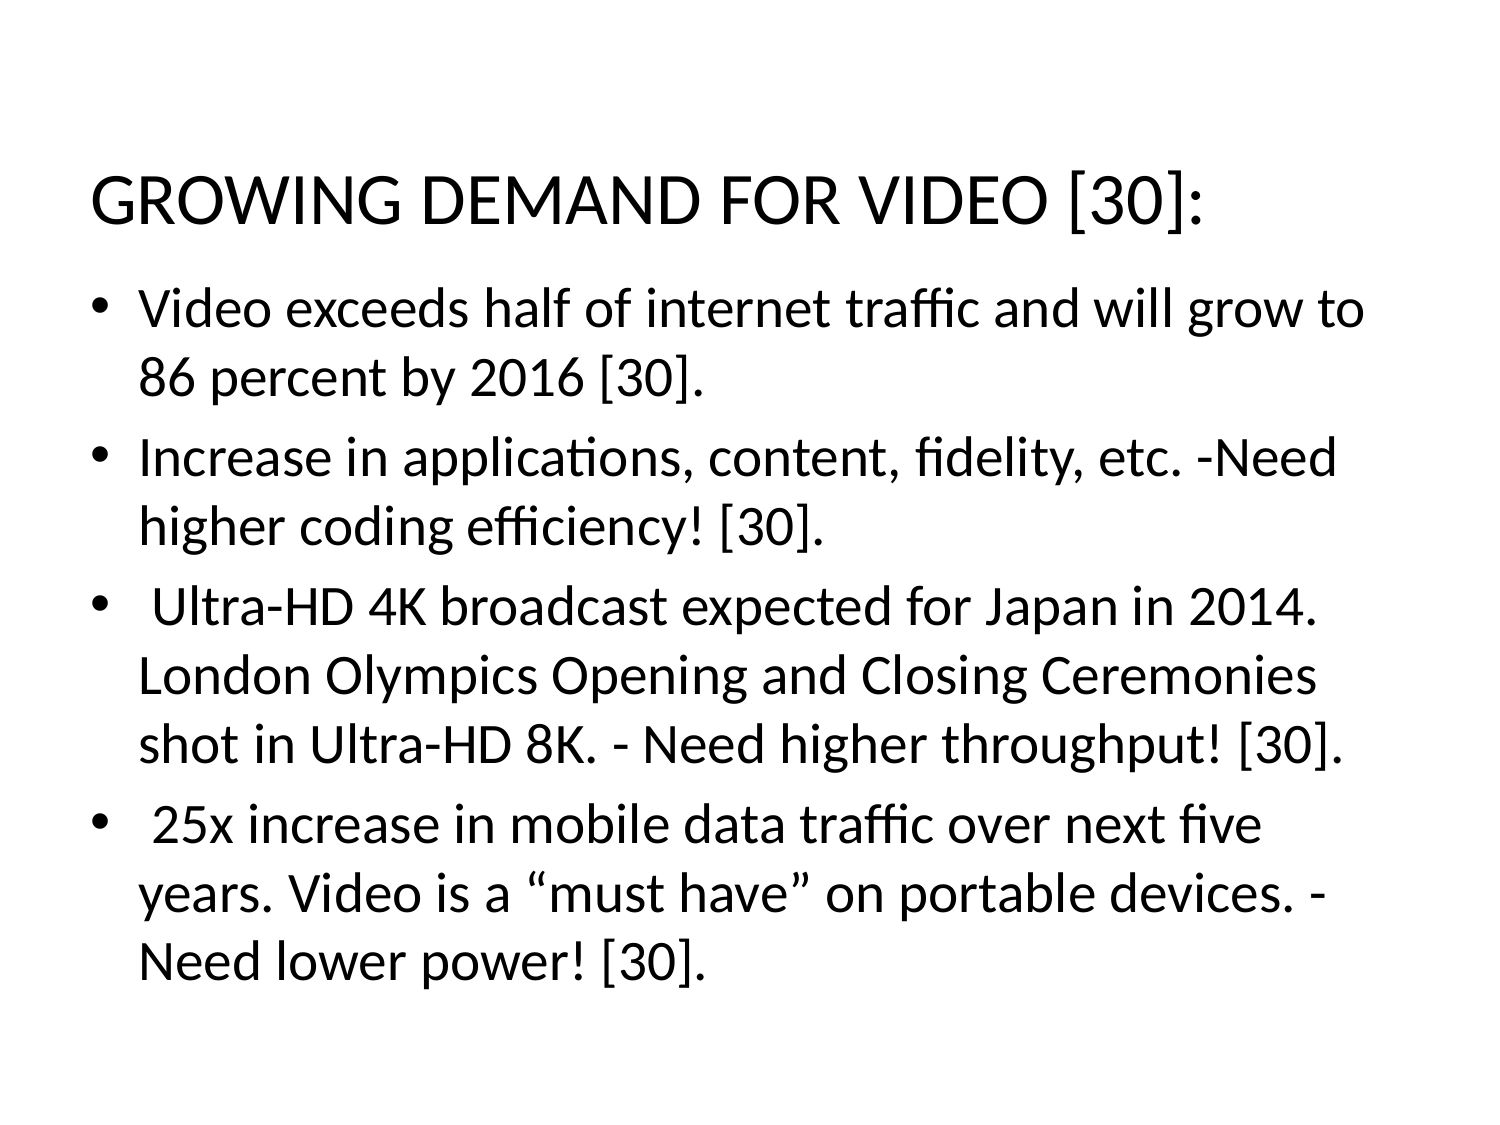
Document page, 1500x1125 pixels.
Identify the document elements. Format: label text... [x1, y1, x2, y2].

title GROWING DEMAND FOR VIDEO [30]: [75, 115, 1425, 262]
list Video exceeds half of internet traffic and will grow to 86 percent by 2016 [30]. Increase in applications, content, fidelity, etc. -Need higher coding efficiency! [30]. Ultra-HD 4K broadcast expected for Japan in 2014. London Olympics Opening and Closing Ceremonies shot in Ultra-HD 8K. - Need higher throughput! [30]. 25x increase in mobile data traffic over next five years. Video is a “must have” on portable devices. - Need lower power! [30]. [75, 262, 1425, 1005]
